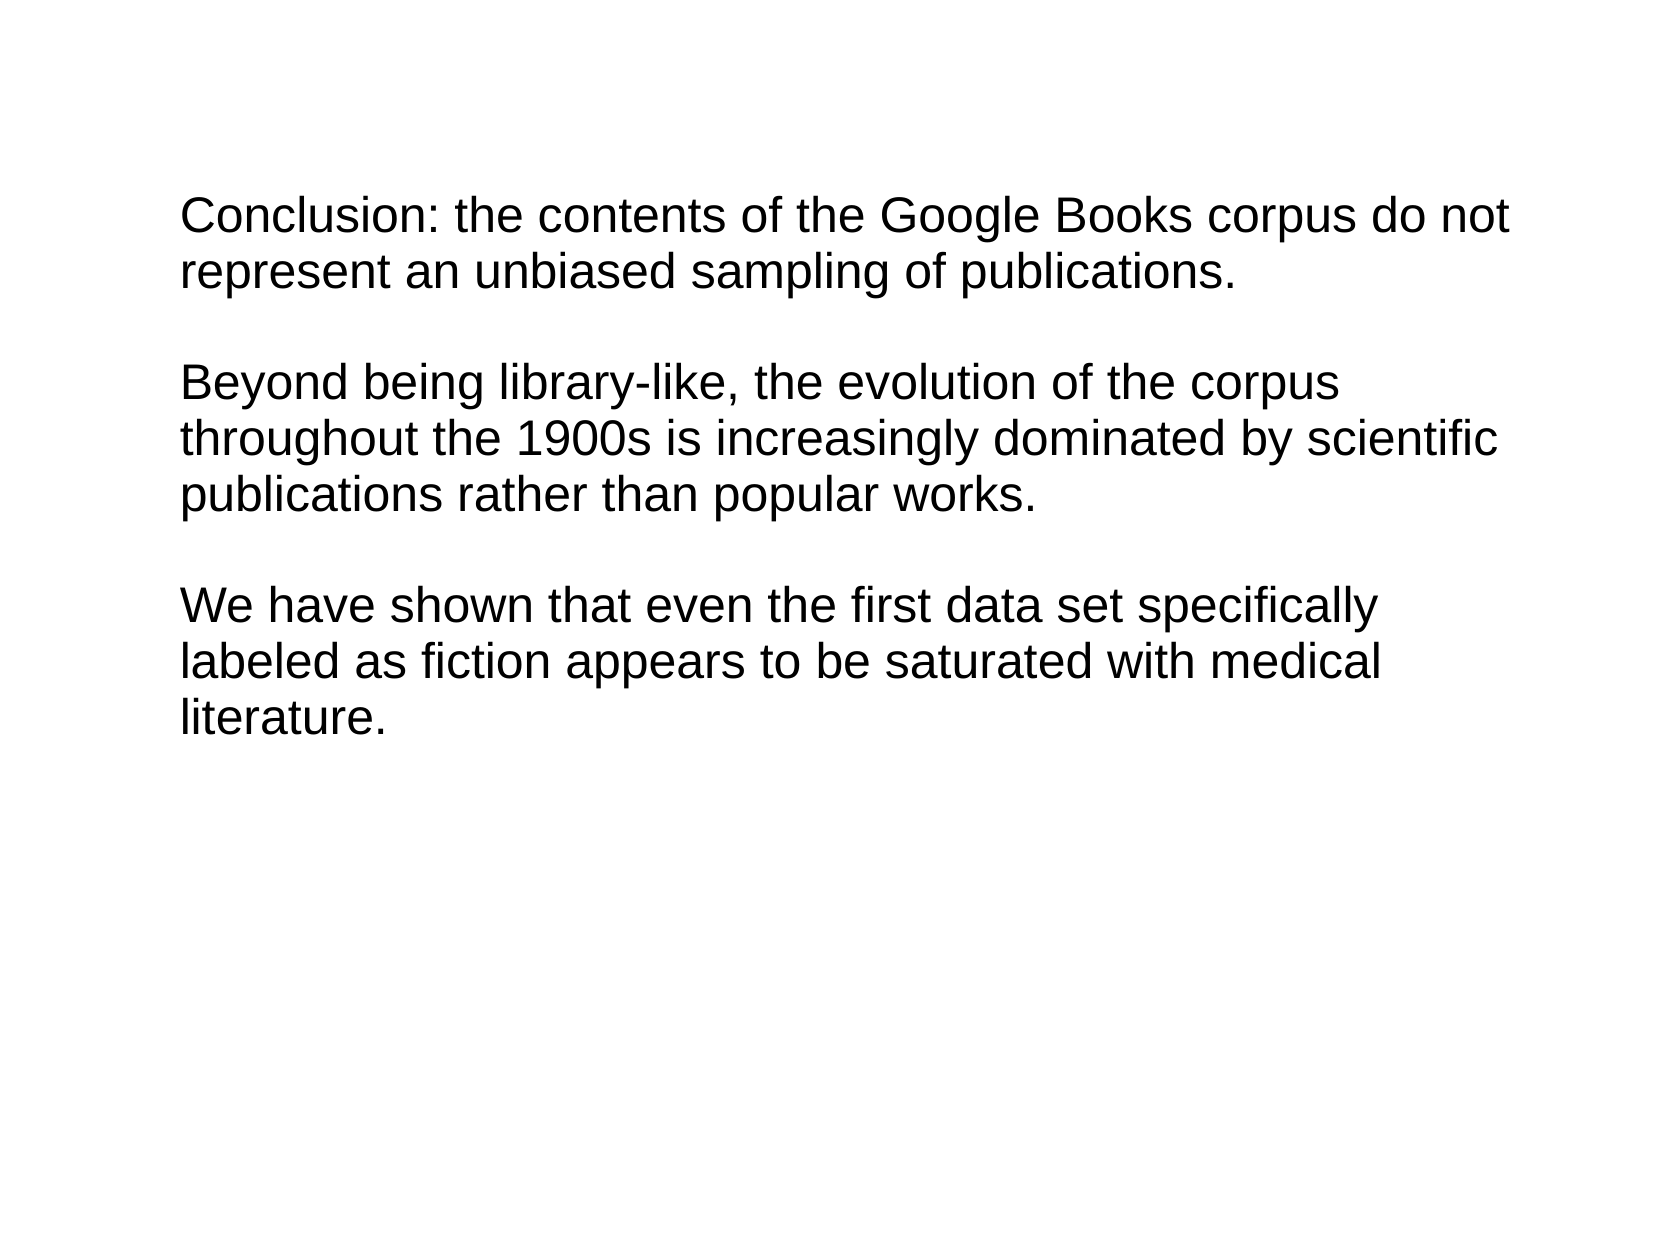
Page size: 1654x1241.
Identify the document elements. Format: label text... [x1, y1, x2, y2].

text_box Conclusion: the contents of the Google Books corpus do not represent an unbiased sampling of publications. Beyond being library-like, the evolution of the corpus throughout the 1900s is increasingly dominated by scientific publications rather than popular works. We have shown that even the first data set specifically labeled as fiction appears to be saturated with medical literature. [165, 180, 1531, 1021]
